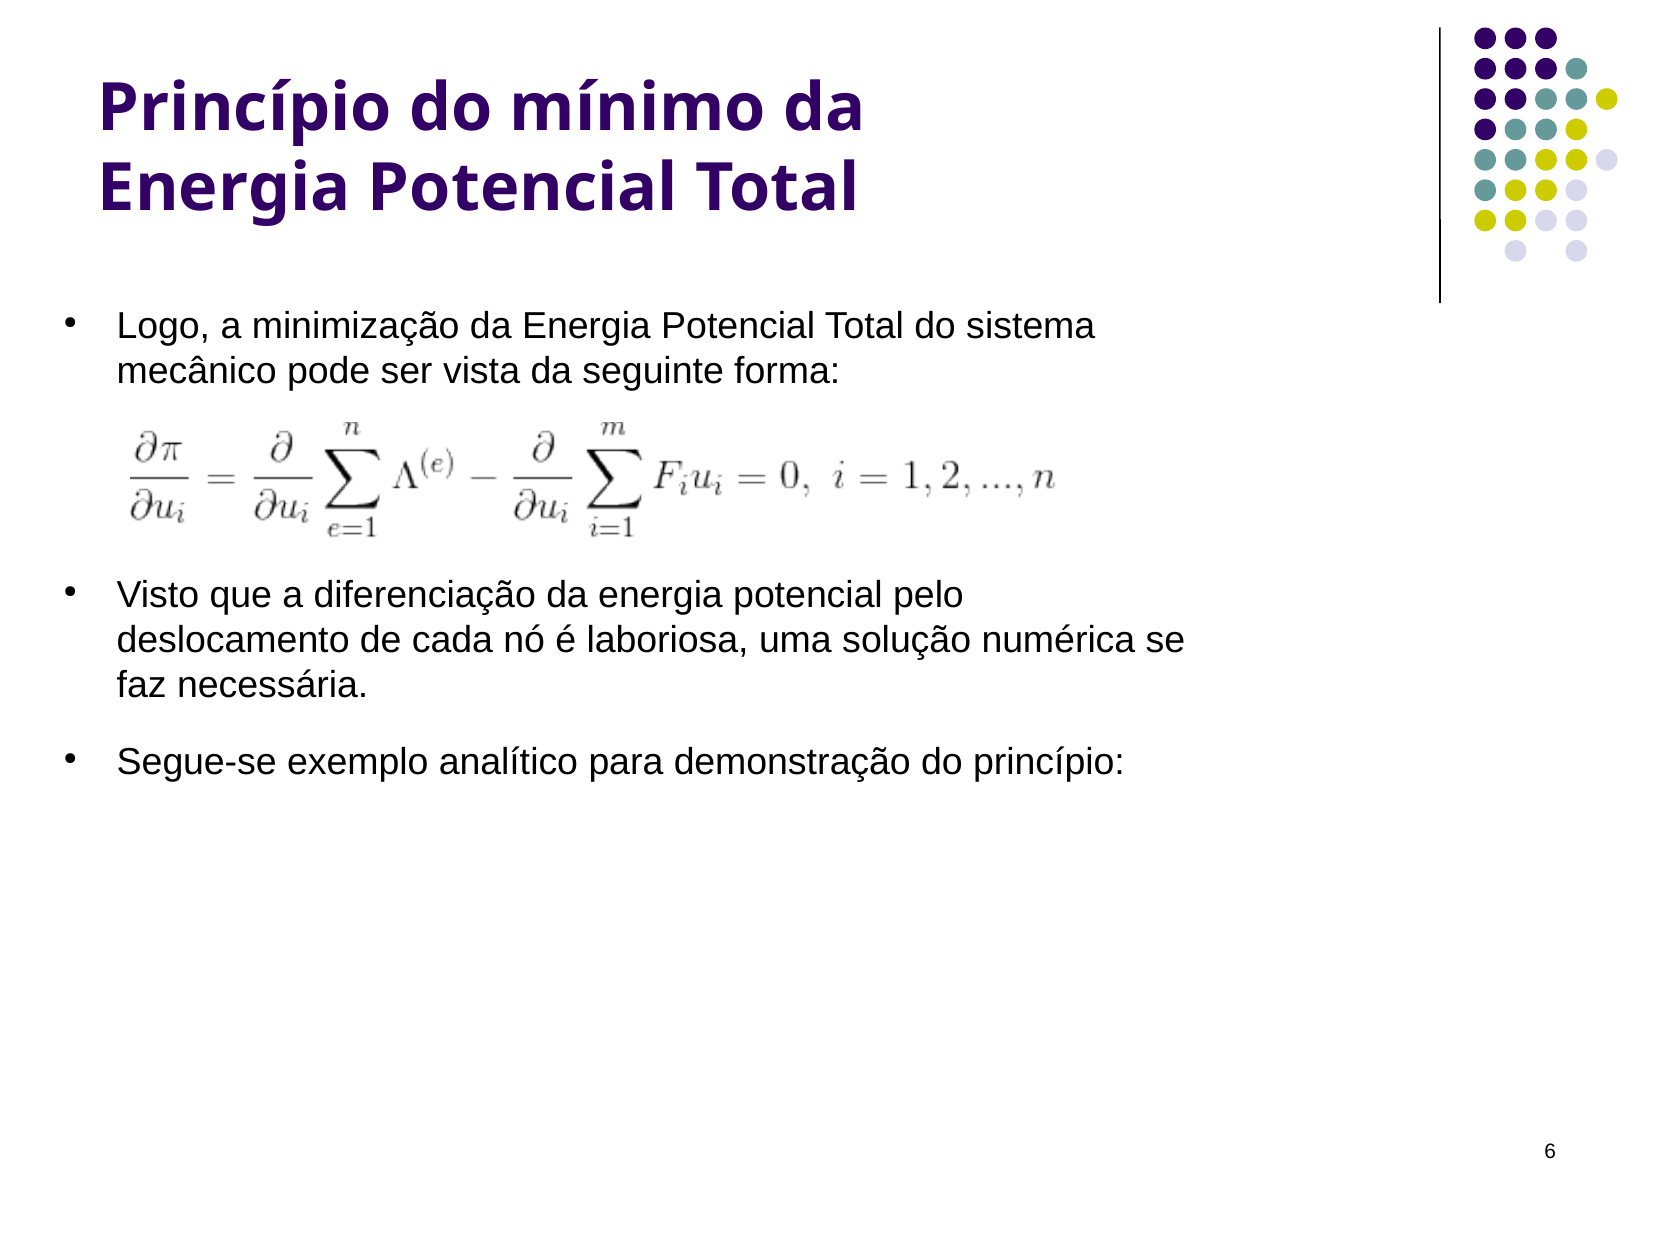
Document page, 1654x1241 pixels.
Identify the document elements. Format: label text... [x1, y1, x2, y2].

picture [130, 422, 1058, 540]
title Princípio do mínimo da Energia Potencial Total [82, 52, 1447, 232]
list Logo, a minimização da Energia Potencial Total do sistema mecânico pode ser vista da seguinte forma: [30, 293, 1242, 405]
list Visto que a diferenciação da energia potencial pelo deslocamento de cada nó é laboriosa, uma solução numérica se faz necessária. Segue-se exemplo analítico para demonstração do princípio: [30, 562, 1221, 715]
slide_number <número> [1185, 1129, 1571, 1213]
